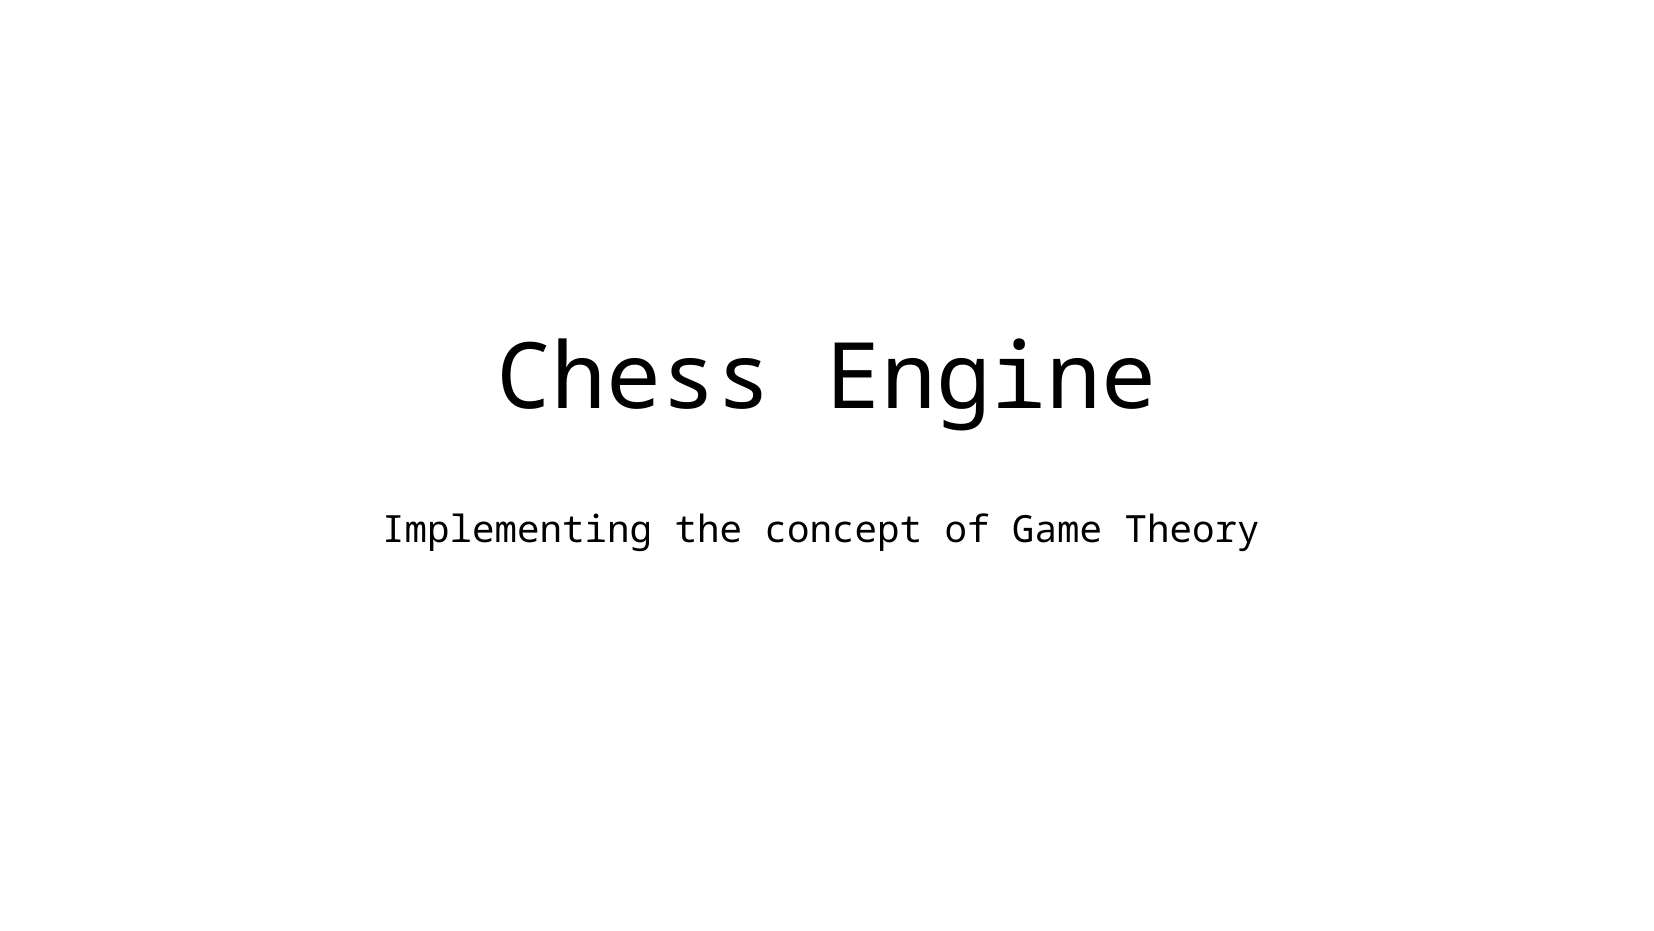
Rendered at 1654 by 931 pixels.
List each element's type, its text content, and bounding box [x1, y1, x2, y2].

title Chess Engine [82, 295, 1571, 451]
title Implementing the concept of Game Theory [76, 450, 1565, 606]
